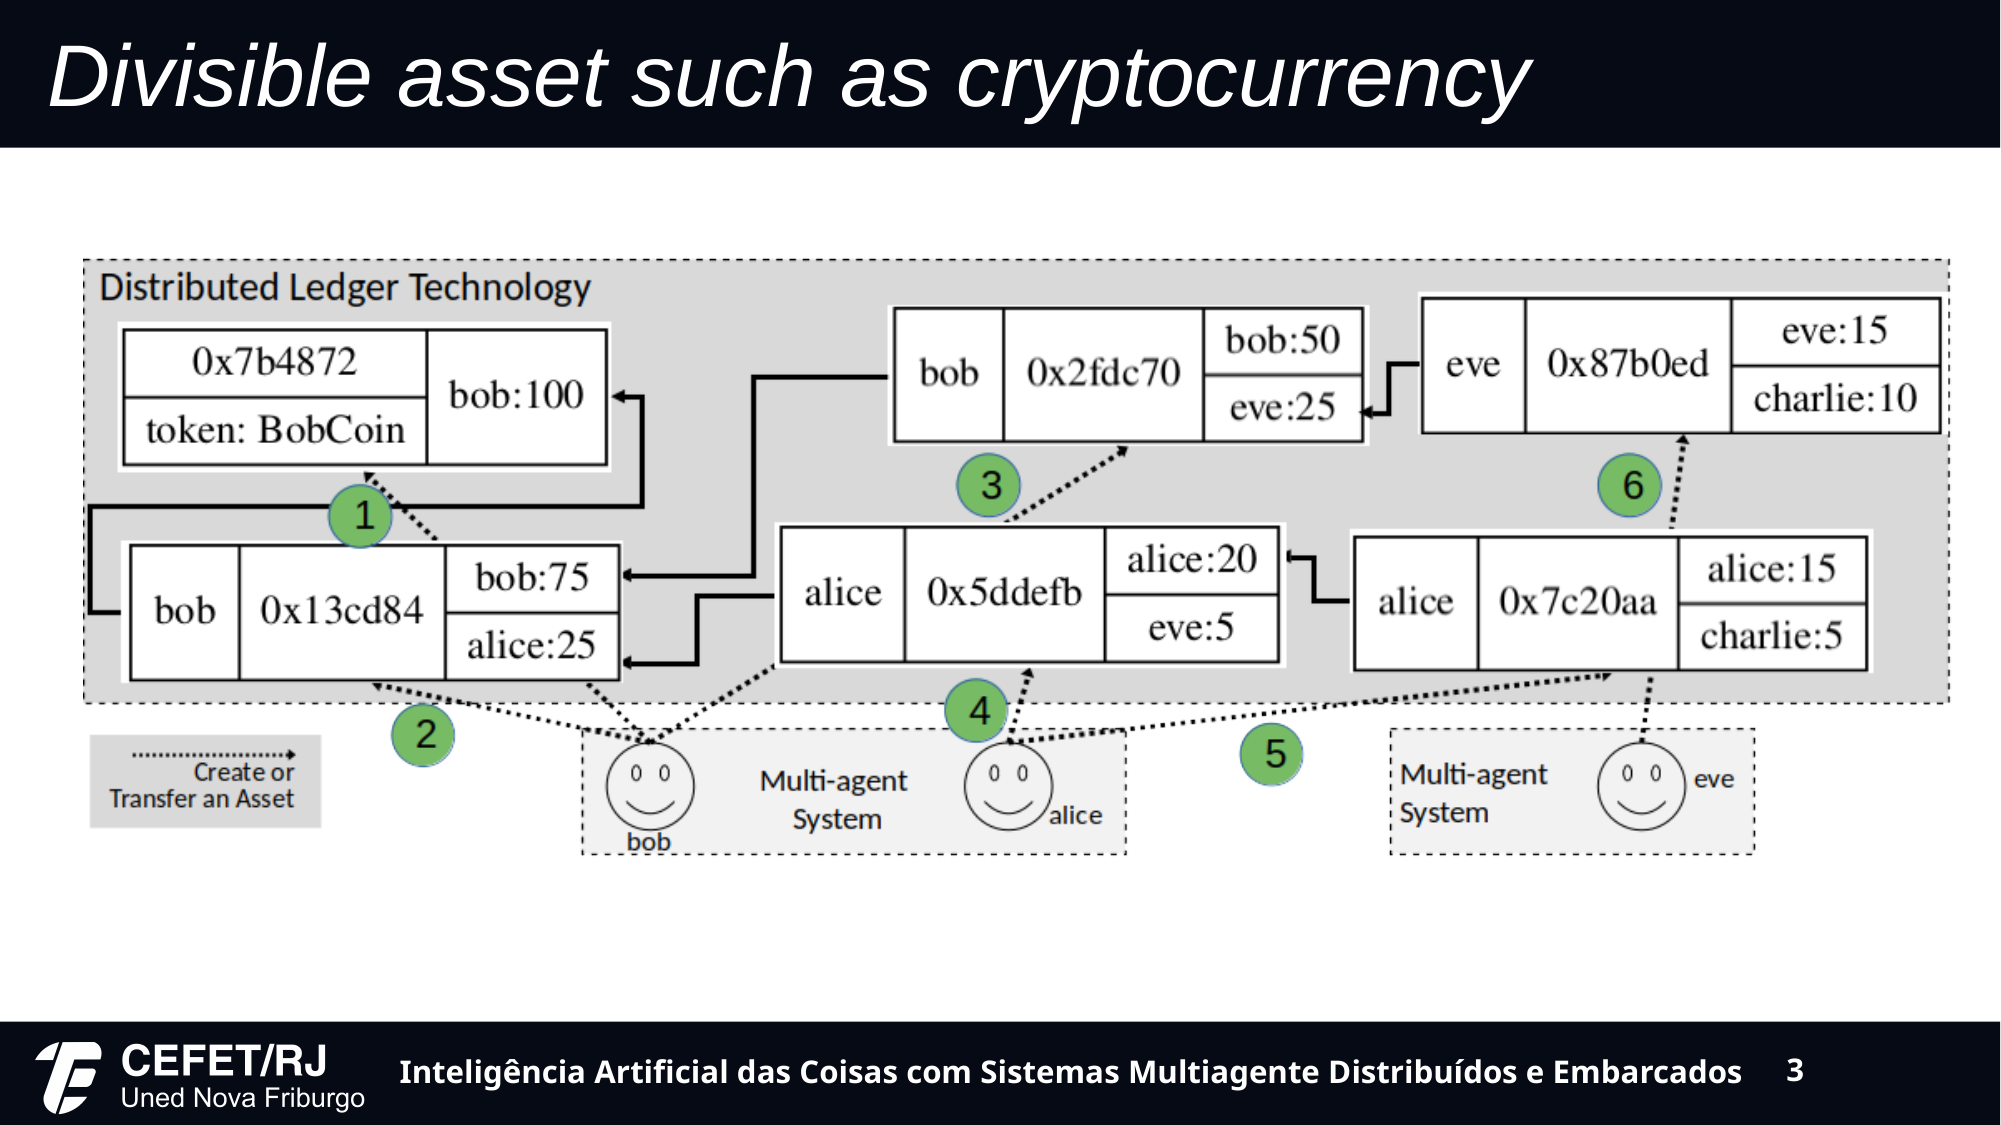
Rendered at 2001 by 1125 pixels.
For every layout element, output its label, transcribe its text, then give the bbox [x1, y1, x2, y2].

text_box Divisible asset such as cryptocurrency [32, 23, 2000, 237]
picture [83, 254, 1952, 874]
picture [0, 1001, 398, 1125]
